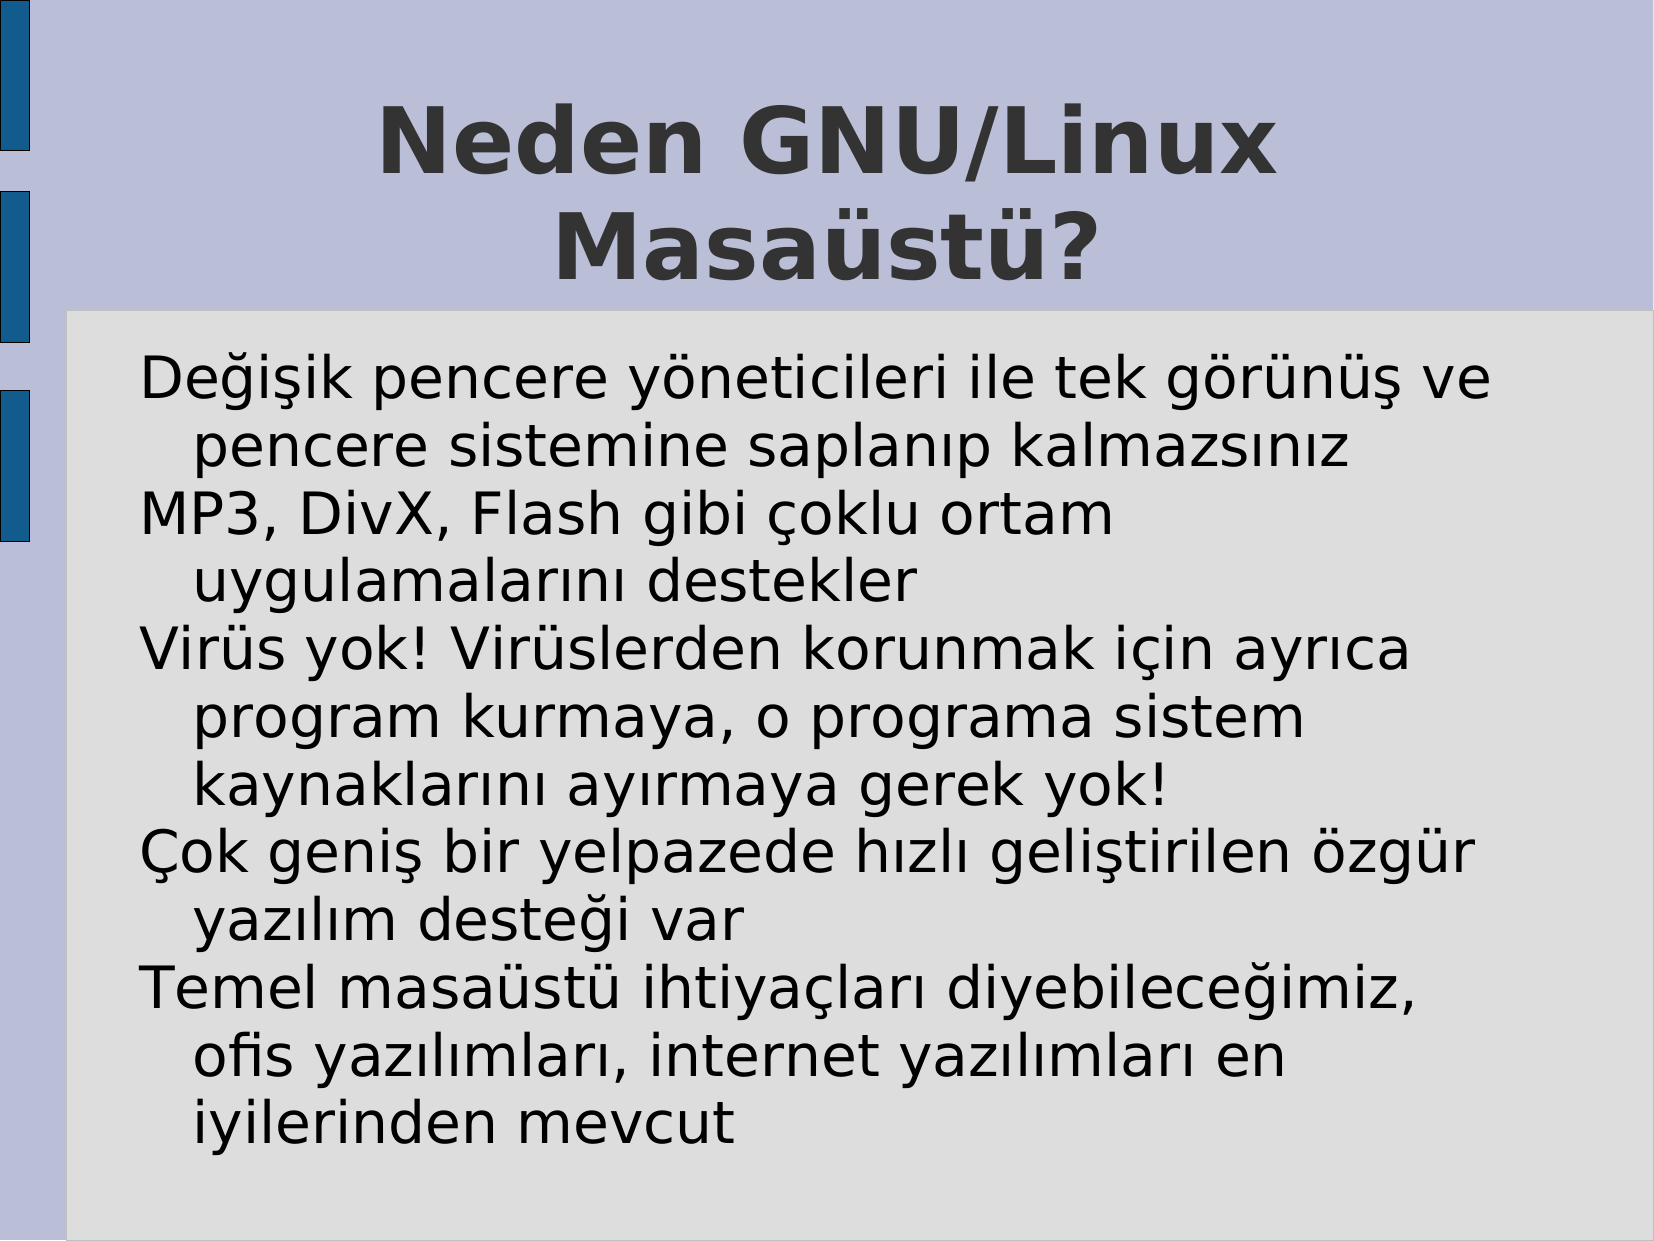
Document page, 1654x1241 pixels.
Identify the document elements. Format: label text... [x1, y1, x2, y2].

list Değişik pencere yöneticileri ile tek görünüş ve pencere sistemine saplanıp kalmazsınız MP3, DivX, Flash gibi çoklu ortam uygulamalarını destekler Virüs yok! Virüslerden korunmak için ayrıca program kurmaya, o programa sistem kaynaklarını ayırmaya gerek yok! Çok geniş bir yelpazede hızlı geliştirilen özgür yazılım desteği var Temel masaüstü ihtiyaçları diyebileceğimiz, ofis yazılımları, internet yazılımları en iyilerinden mevcut [121, 344, 1534, 1158]
title Neden GNU/Linux Masaüstü? [121, 87, 1534, 302]
